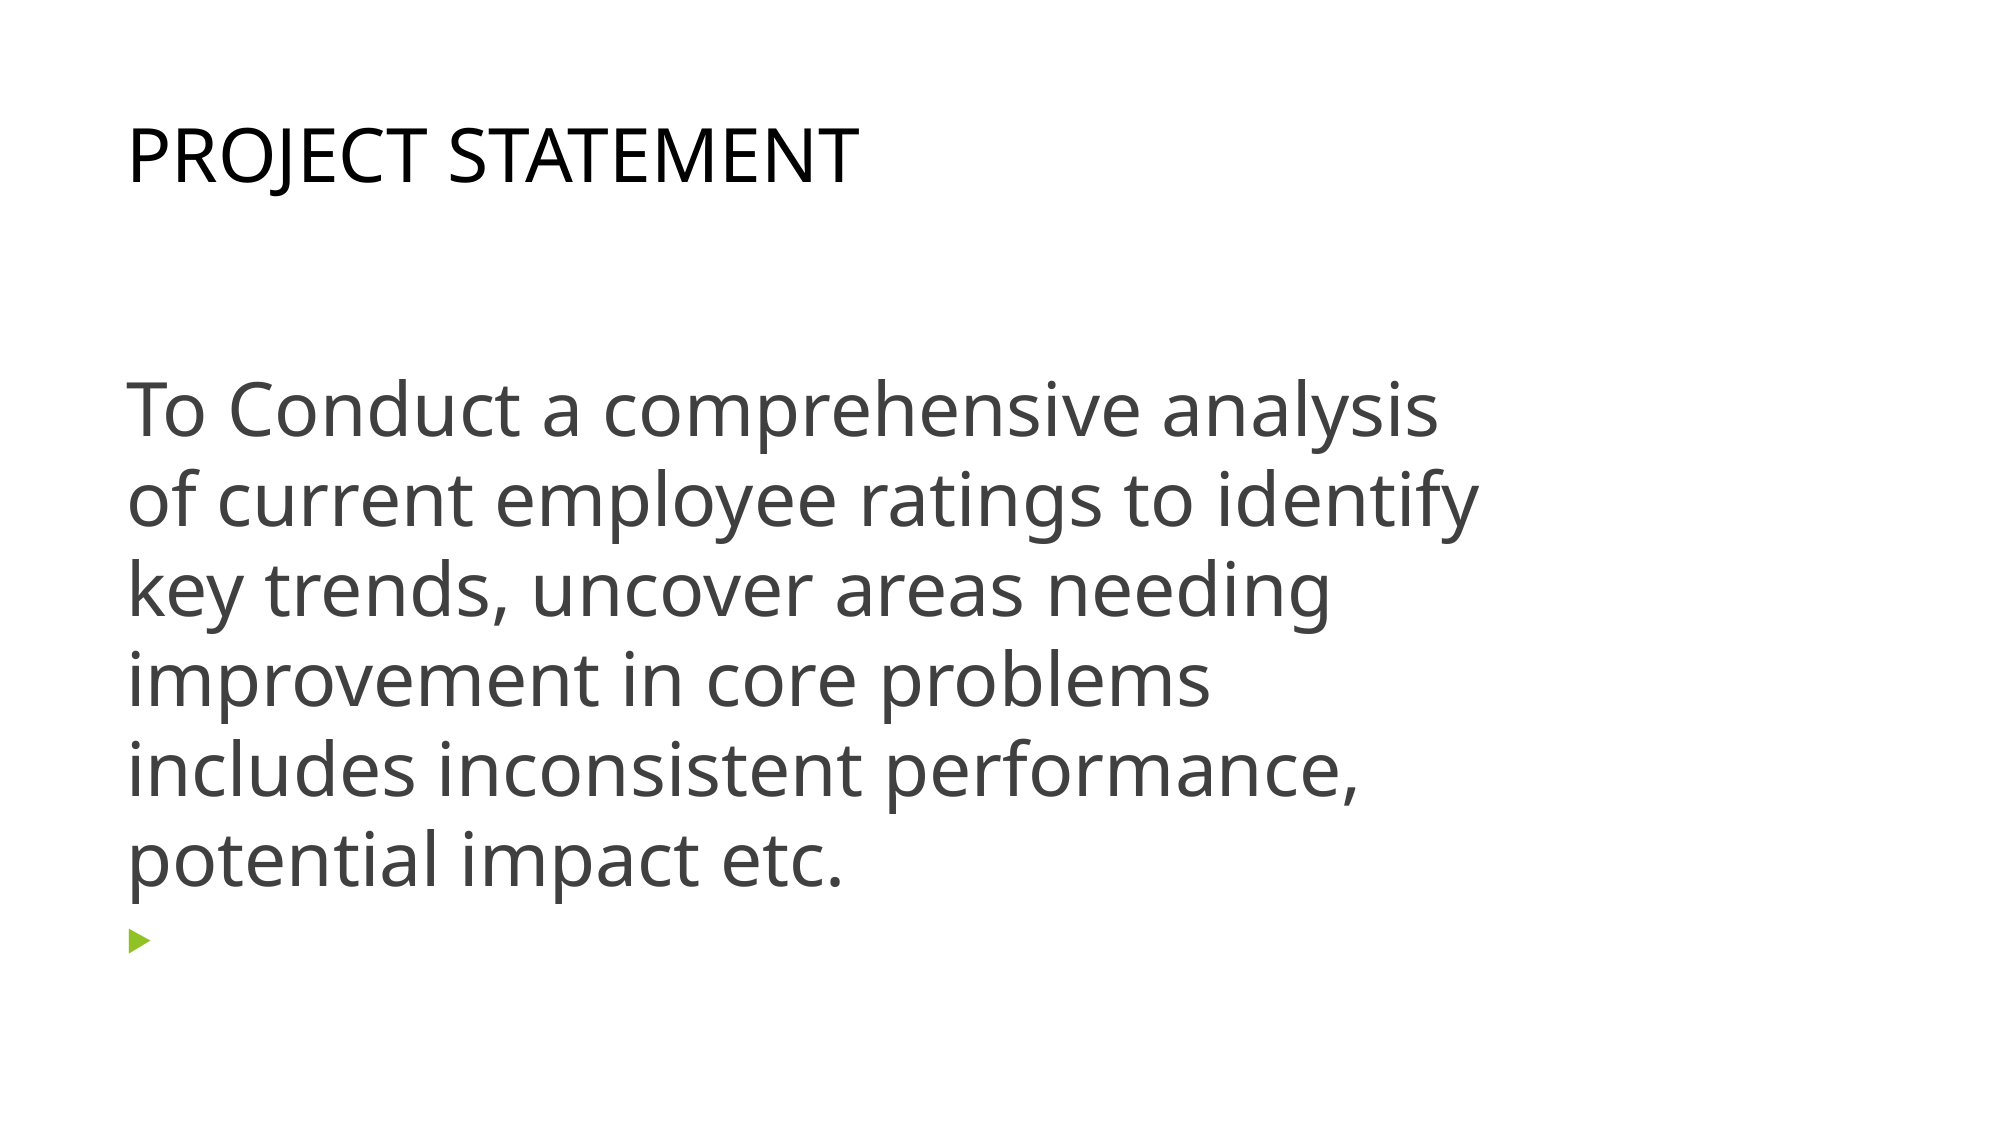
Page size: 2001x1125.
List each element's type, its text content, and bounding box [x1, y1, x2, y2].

title PROJECT STATEMENT [111, 99, 1522, 317]
list To Conduct a comprehensive analysis of current employee ratings to identify key trends, uncover areas needing improvement in core problems includes inconsistent performance, potential impact etc. [111, 354, 1522, 992]
